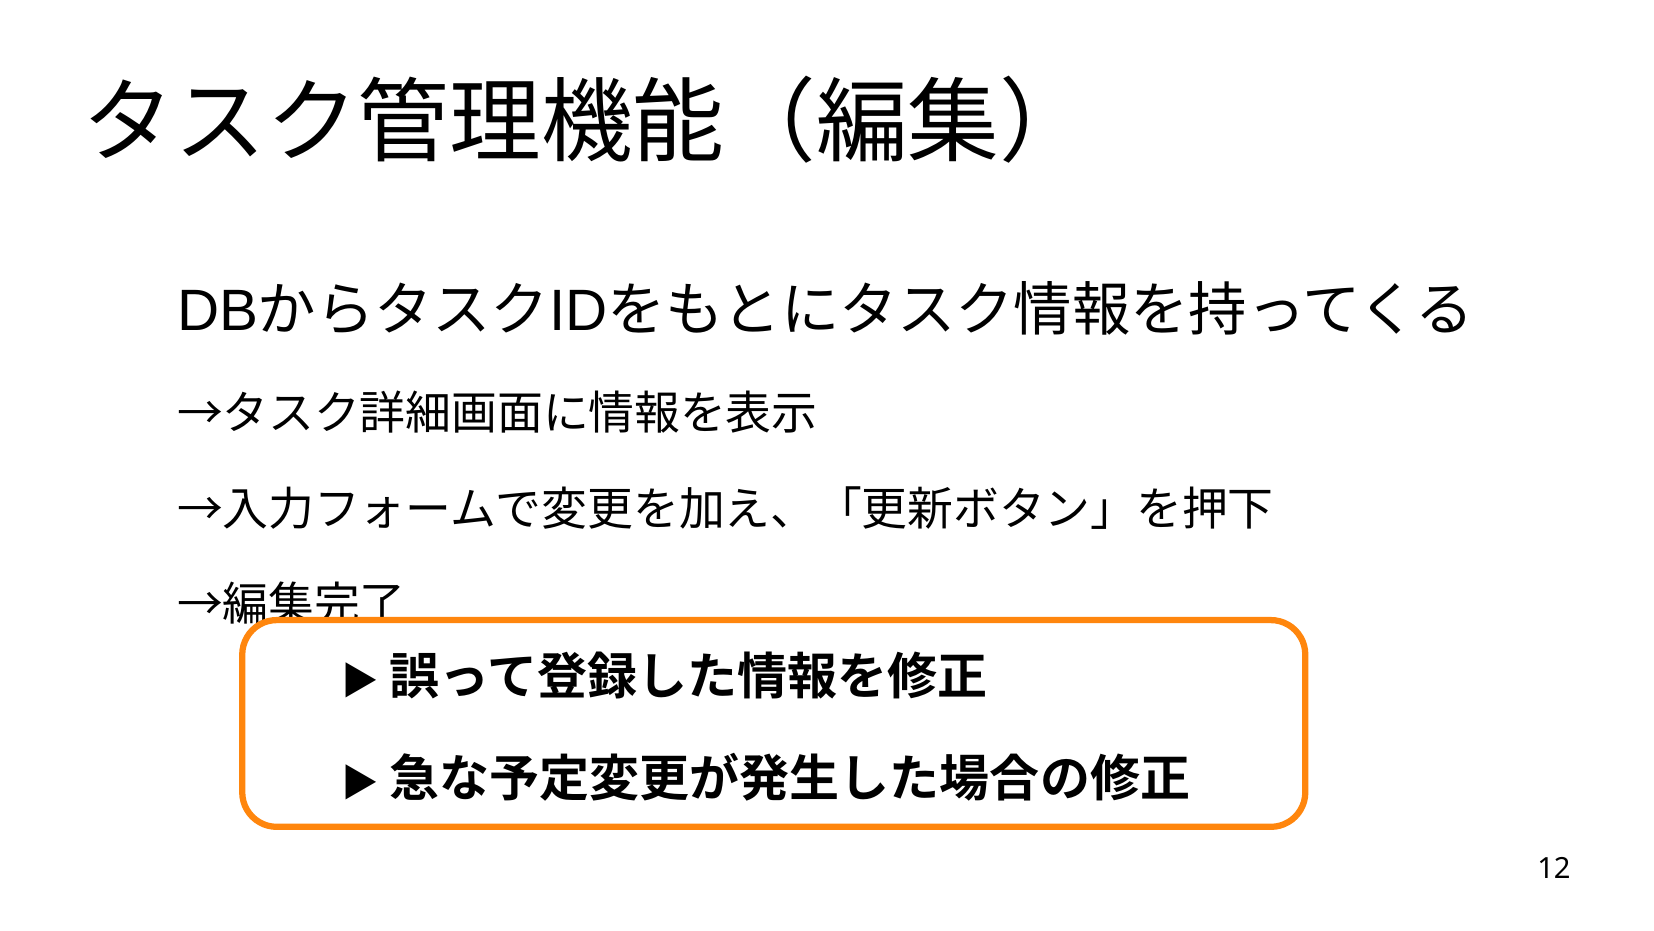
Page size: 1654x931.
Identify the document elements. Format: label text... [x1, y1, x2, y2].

title タスク管理機能（編集） [82, 37, 1571, 193]
list DBからタスクIDをもとにタスク情報を持ってくる →タスク詳細画面に情報を表示 →入力フォームで変更を加え、「更新ボタン」を押下 →編集完了 [106, 177, 1595, 717]
text_box ▶ 誤って登録した情報を修正 ▶ 急な予定変更が発生した場合の修正 [242, 620, 1306, 827]
